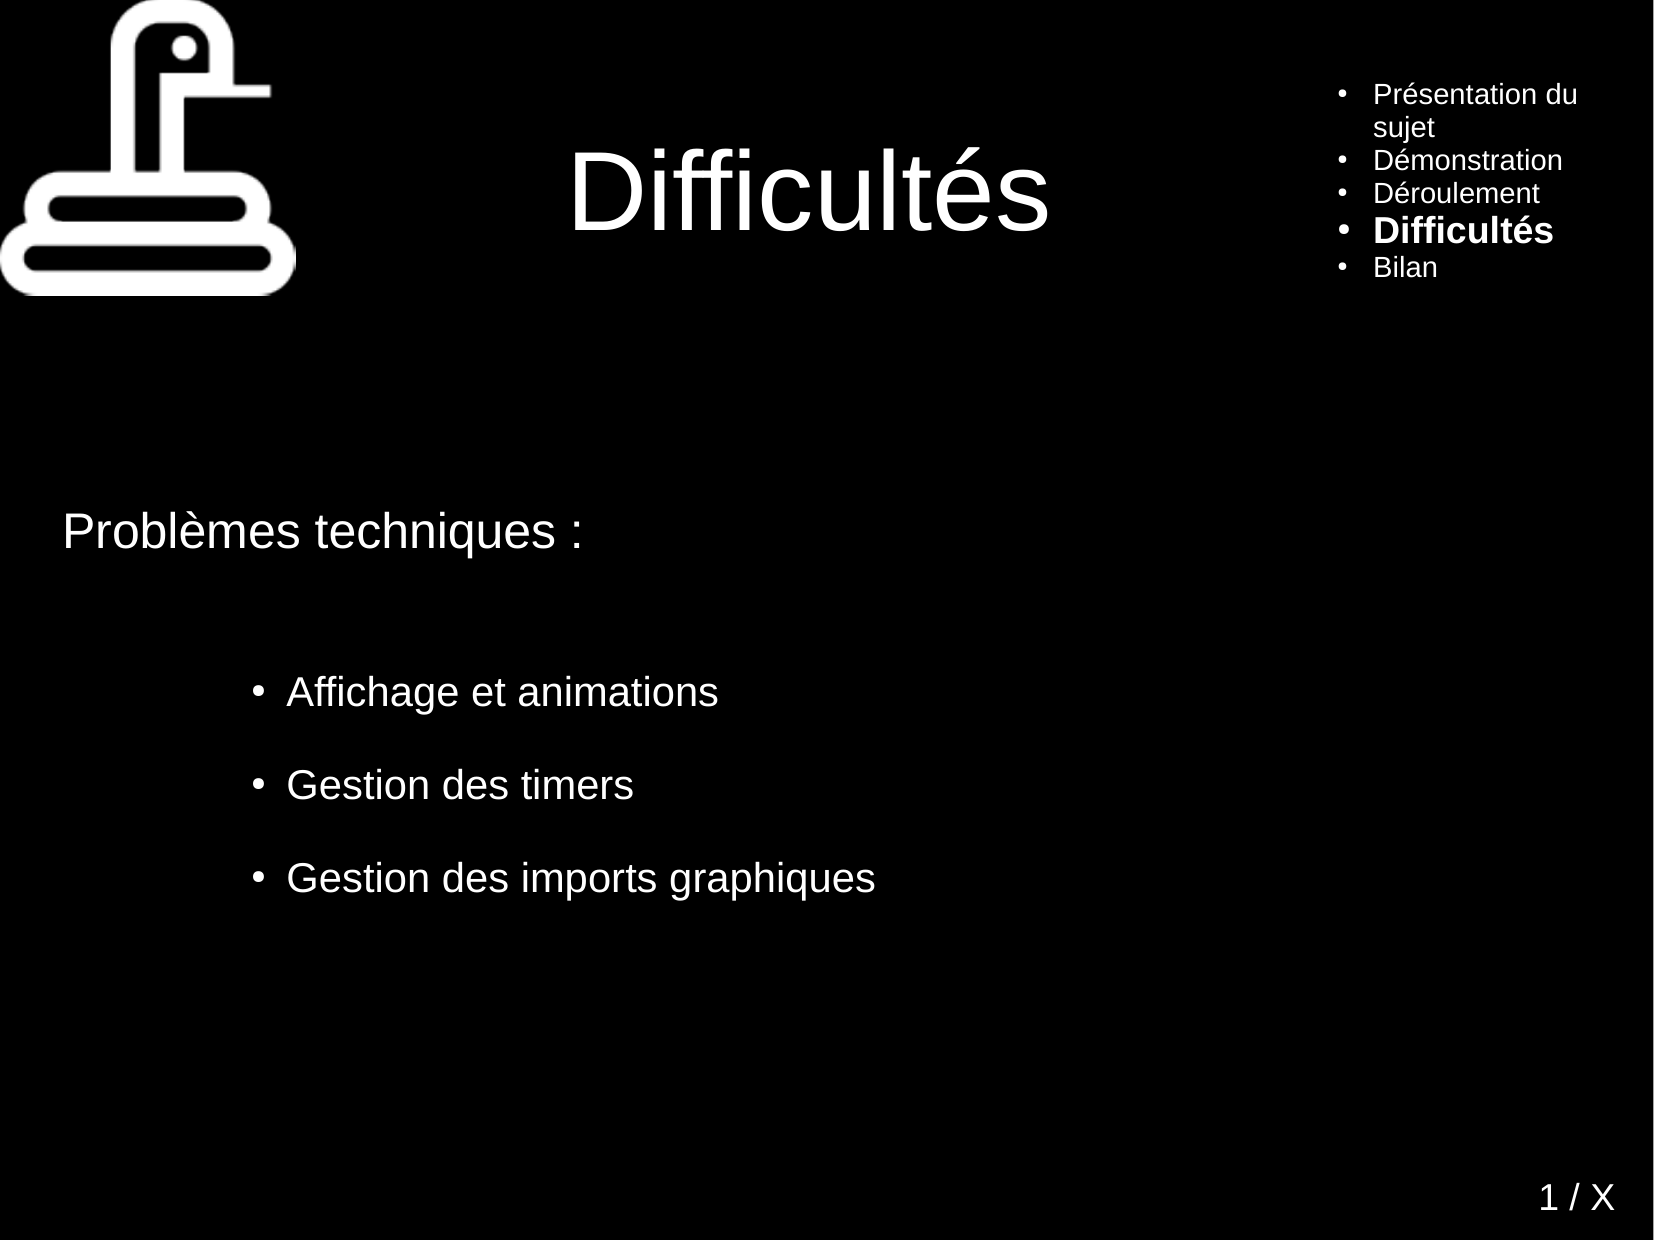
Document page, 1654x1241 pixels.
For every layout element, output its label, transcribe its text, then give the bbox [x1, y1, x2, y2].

text_box Affichage et animations Gestion des timers Gestion des imports graphiques [236, 661, 1134, 951]
text_box Présentation du sujet Démonstration Déroulement Difficultés Bilan [1322, 70, 1654, 334]
picture [0, 0, 296, 296]
text_box 1 / X [1523, 1169, 1654, 1241]
text_box Problèmes techniques : [47, 496, 626, 623]
title Difficultés [295, 88, 1323, 296]
